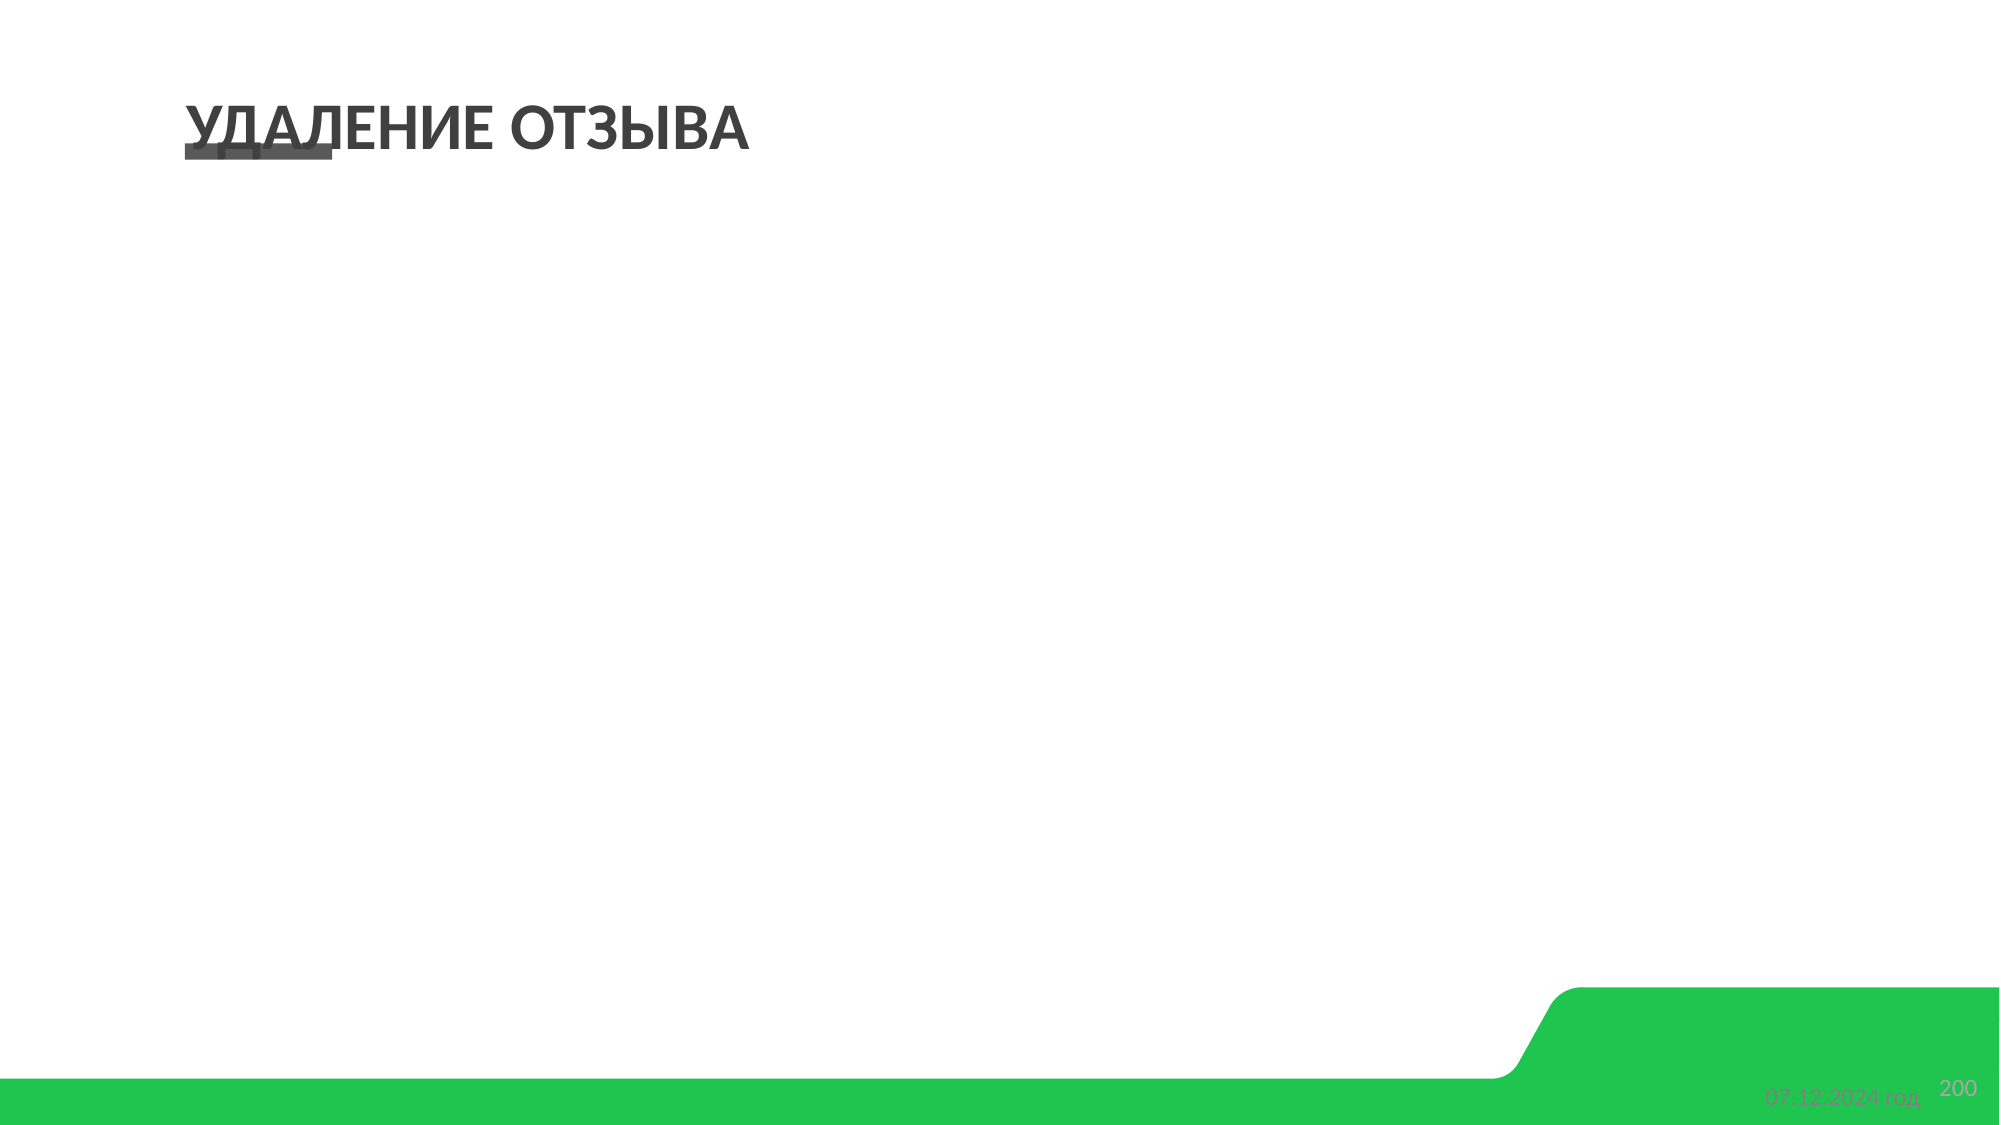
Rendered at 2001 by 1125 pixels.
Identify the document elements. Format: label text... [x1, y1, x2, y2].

title удаление отзыва [170, 48, 1684, 207]
text_box 07.12.2024 год [1750, 1065, 2000, 1125]
